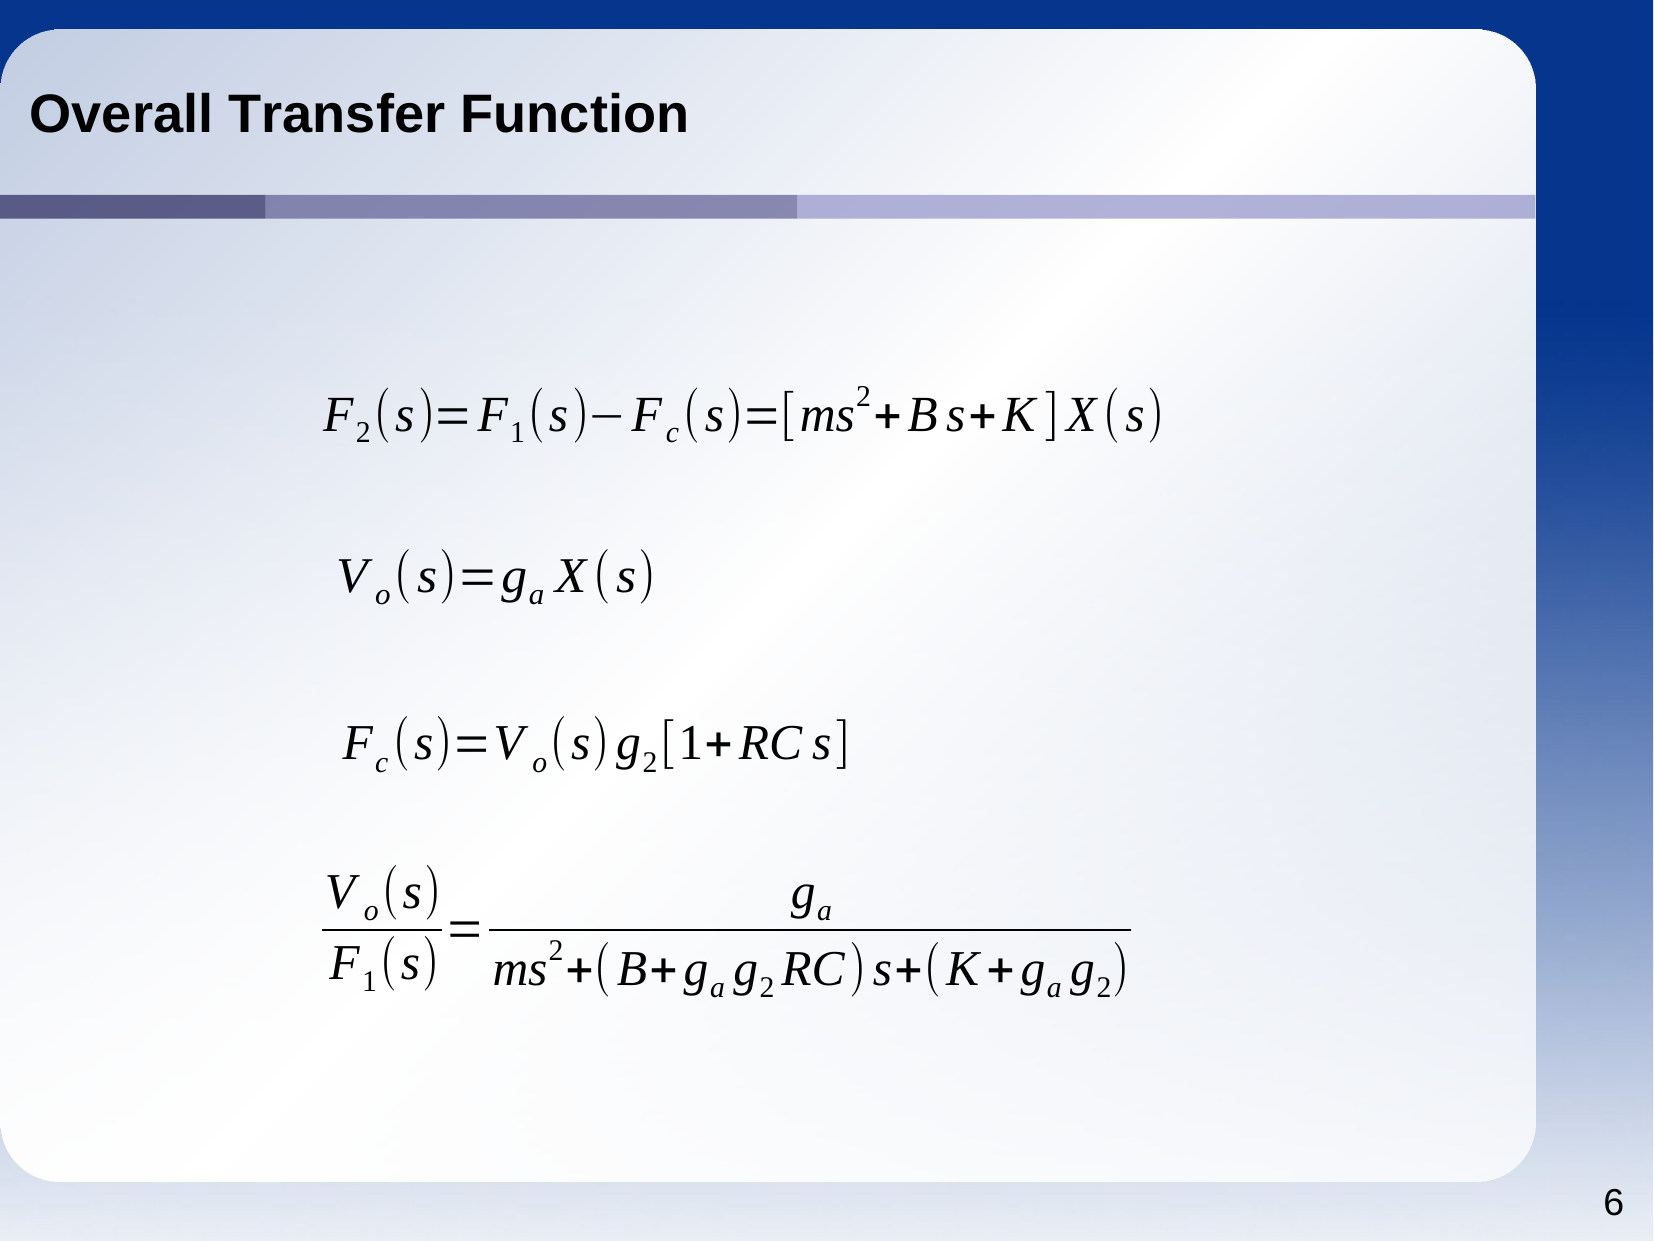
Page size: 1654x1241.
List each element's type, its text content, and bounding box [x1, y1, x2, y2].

chart [329, 546, 663, 611]
chart [333, 714, 856, 778]
title Overall Transfer Function [29, 49, 1506, 178]
picture [0, 0, 1654, 1241]
chart [313, 862, 1139, 1004]
chart [313, 379, 1170, 450]
